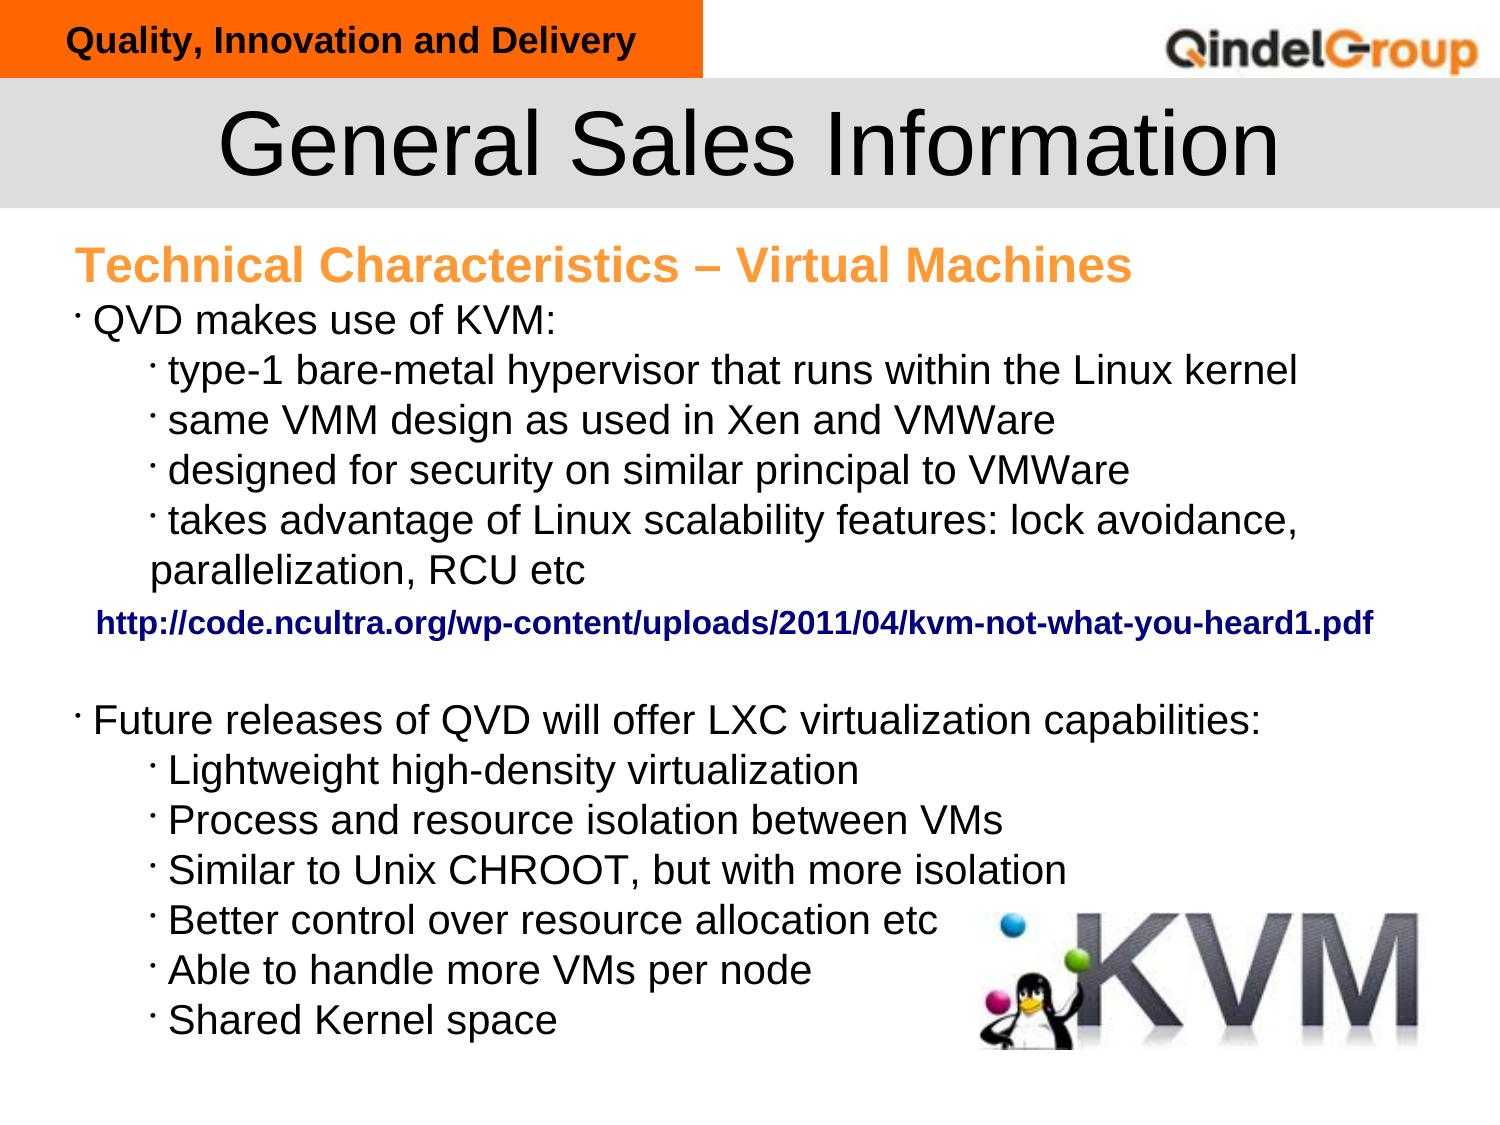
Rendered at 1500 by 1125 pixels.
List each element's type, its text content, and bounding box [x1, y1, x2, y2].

picture [979, 912, 1426, 1051]
text_box Technical Characteristics – Virtual Machines QVD makes use of KVM: type-1 bare-metal hypervisor that runs within the Linux kernel same VMM design as used in Xen and VMWare designed for security on similar principal to VMWare takes advantage of Linux scalability features: lock avoidance, parallelization, RCU etc http://code.ncultra.org/wp-content/uploads/2011/04/kvm-not-what-you-heard1.pdf Future releases of QVD will offer LXC virtualization capabilities: Lightweight high-density virtualization Process and resource isolation between VMs Similar to Unix CHROOT, but with more isolation Better control over resource allocation etc Able to handle more VMs per node Shared Kernel space [60, 224, 1426, 1051]
title General Sales Information [75, 45, 1426, 224]
picture [1163, 23, 1481, 78]
